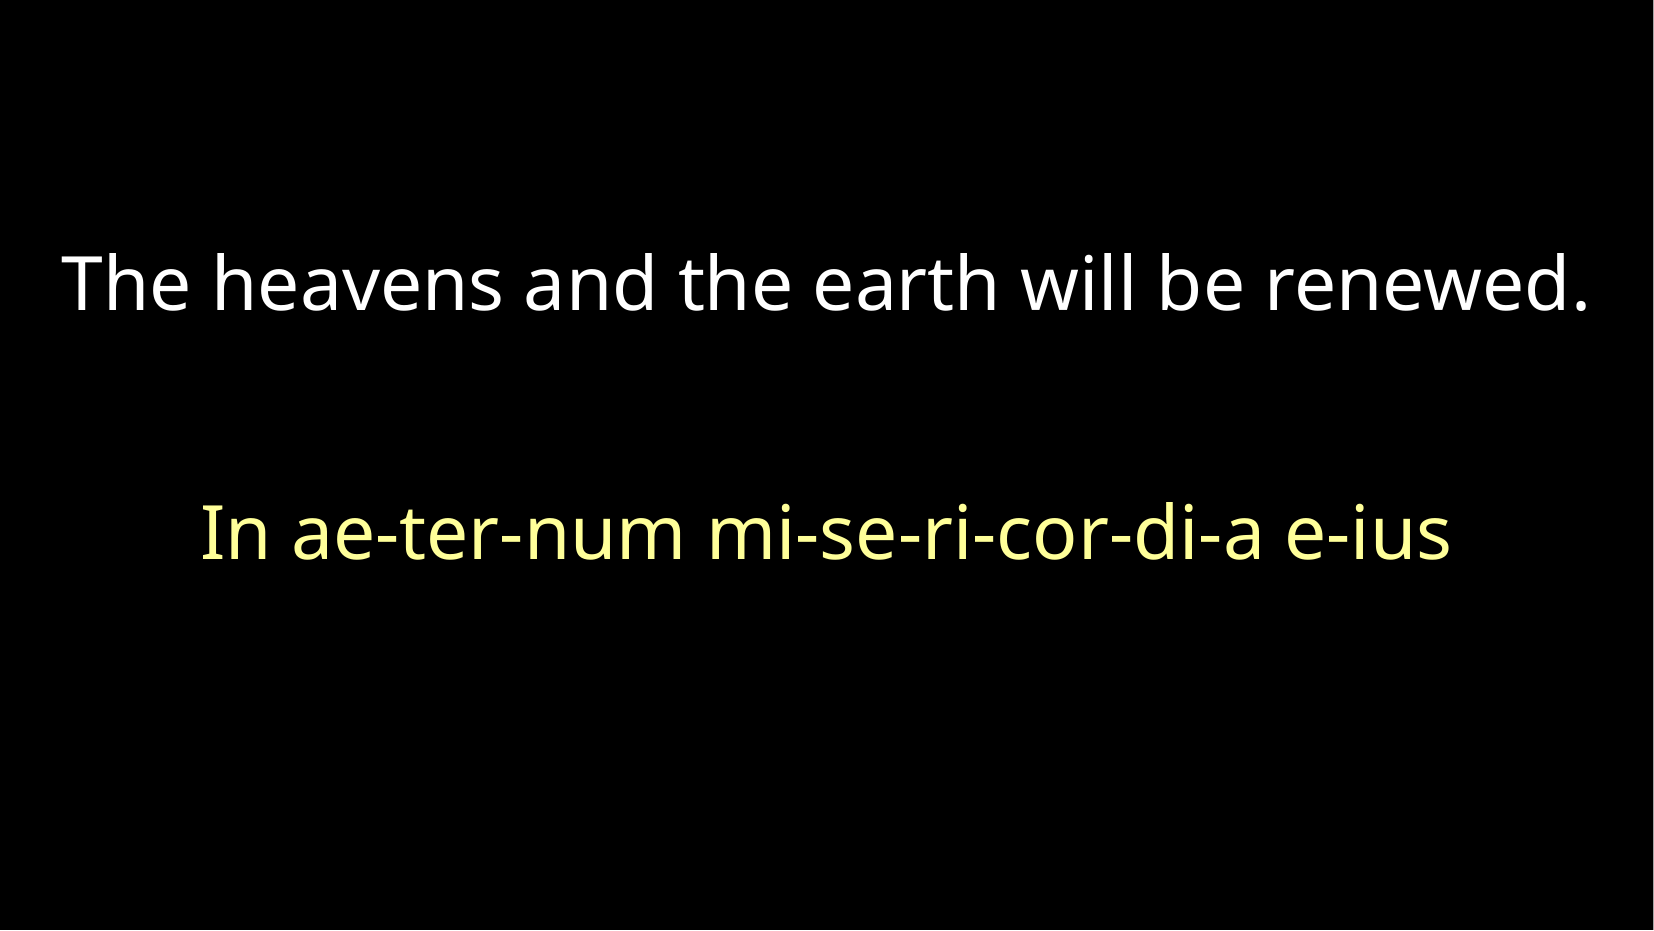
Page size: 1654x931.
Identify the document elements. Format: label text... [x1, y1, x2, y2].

list The heavens and the earth will be renewed. In ae-ter-num mi-se-ri-cor-di-a e-ius [0, 230, 1654, 922]
